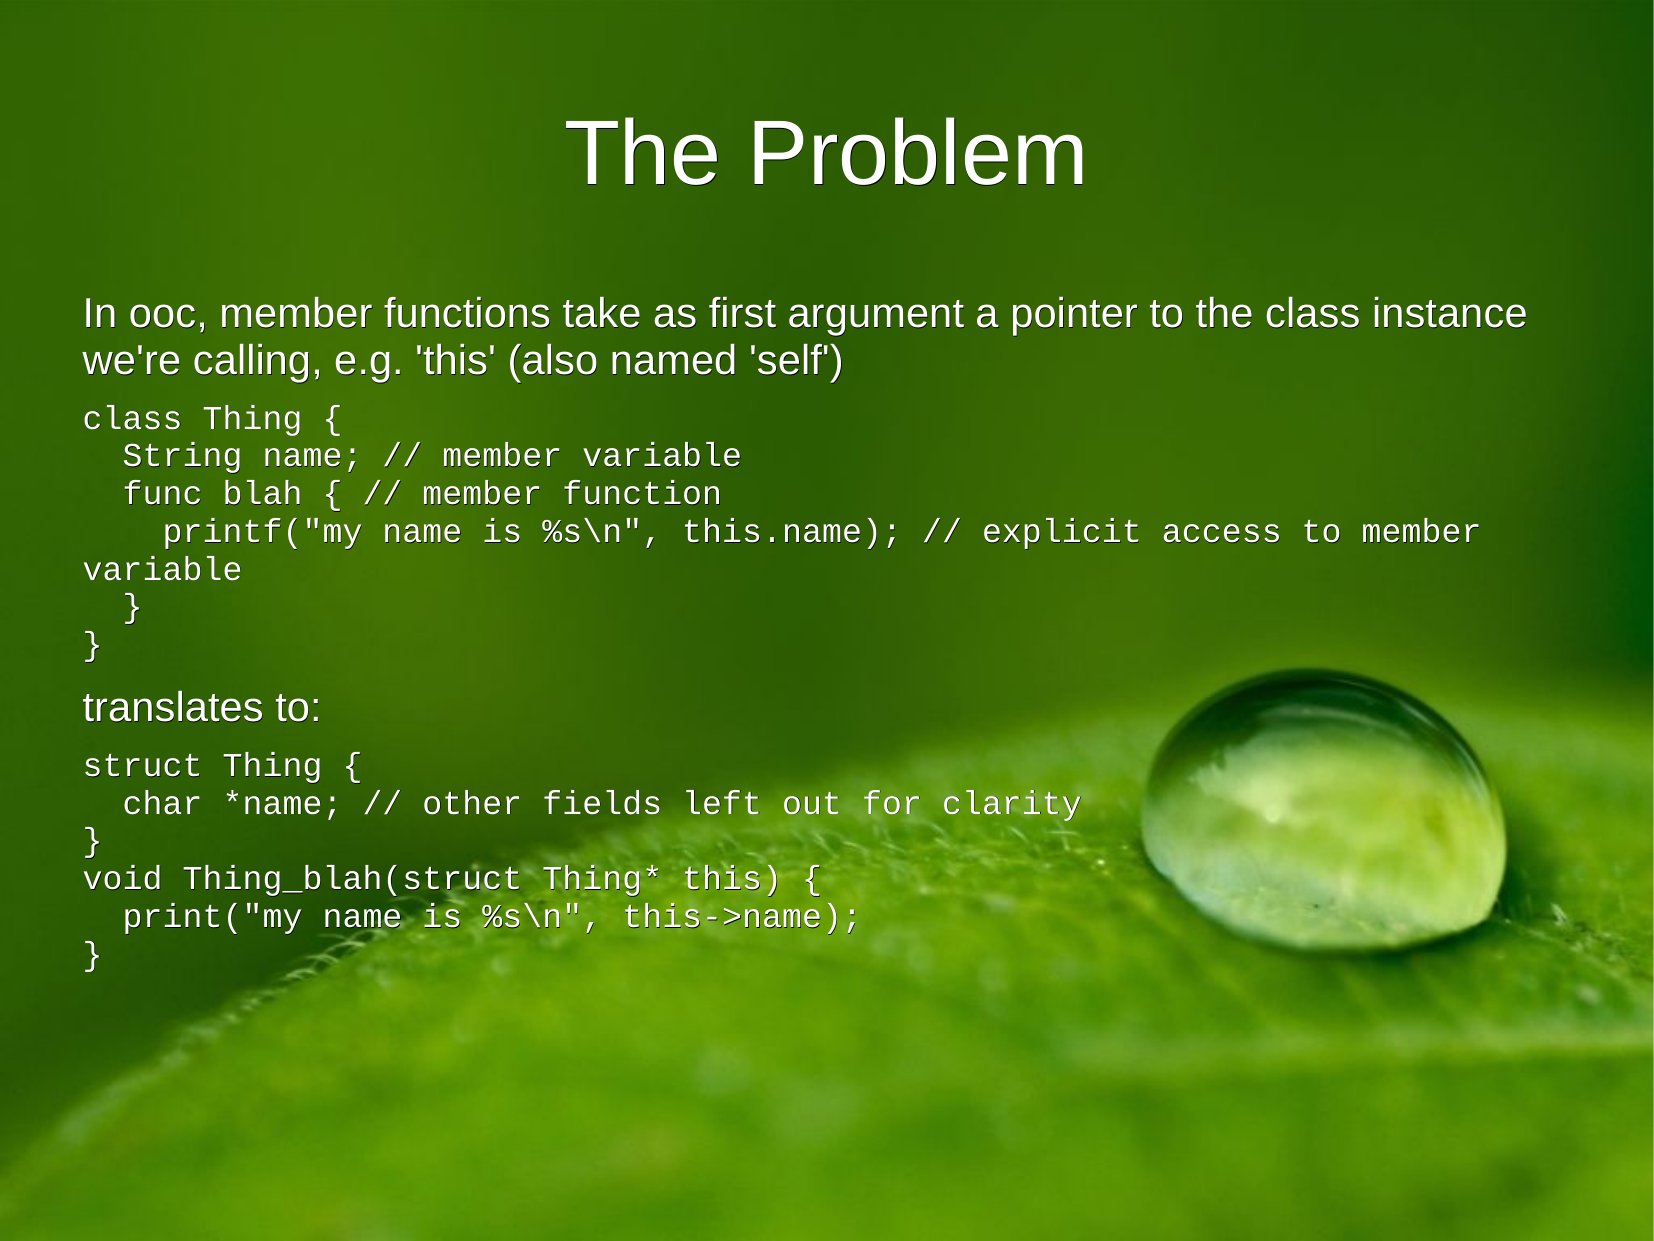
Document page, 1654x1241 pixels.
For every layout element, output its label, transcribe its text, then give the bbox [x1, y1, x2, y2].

list In ooc, member functions take as first argument a pointer to the class instance we're calling, e.g. 'this' (also named 'self') class Thing { String name; // member variable func blah { // member function printf("my name is %s\n", this.name); // explicit access to member variable } } translates to: struct Thing { char *name; // other fields left out for clarity } void Thing_blah(struct Thing* this) { print("my name is %s\n", this->name); } [82, 290, 1571, 1094]
picture [0, 0, 1654, 1241]
title The Problem [82, 49, 1571, 257]
